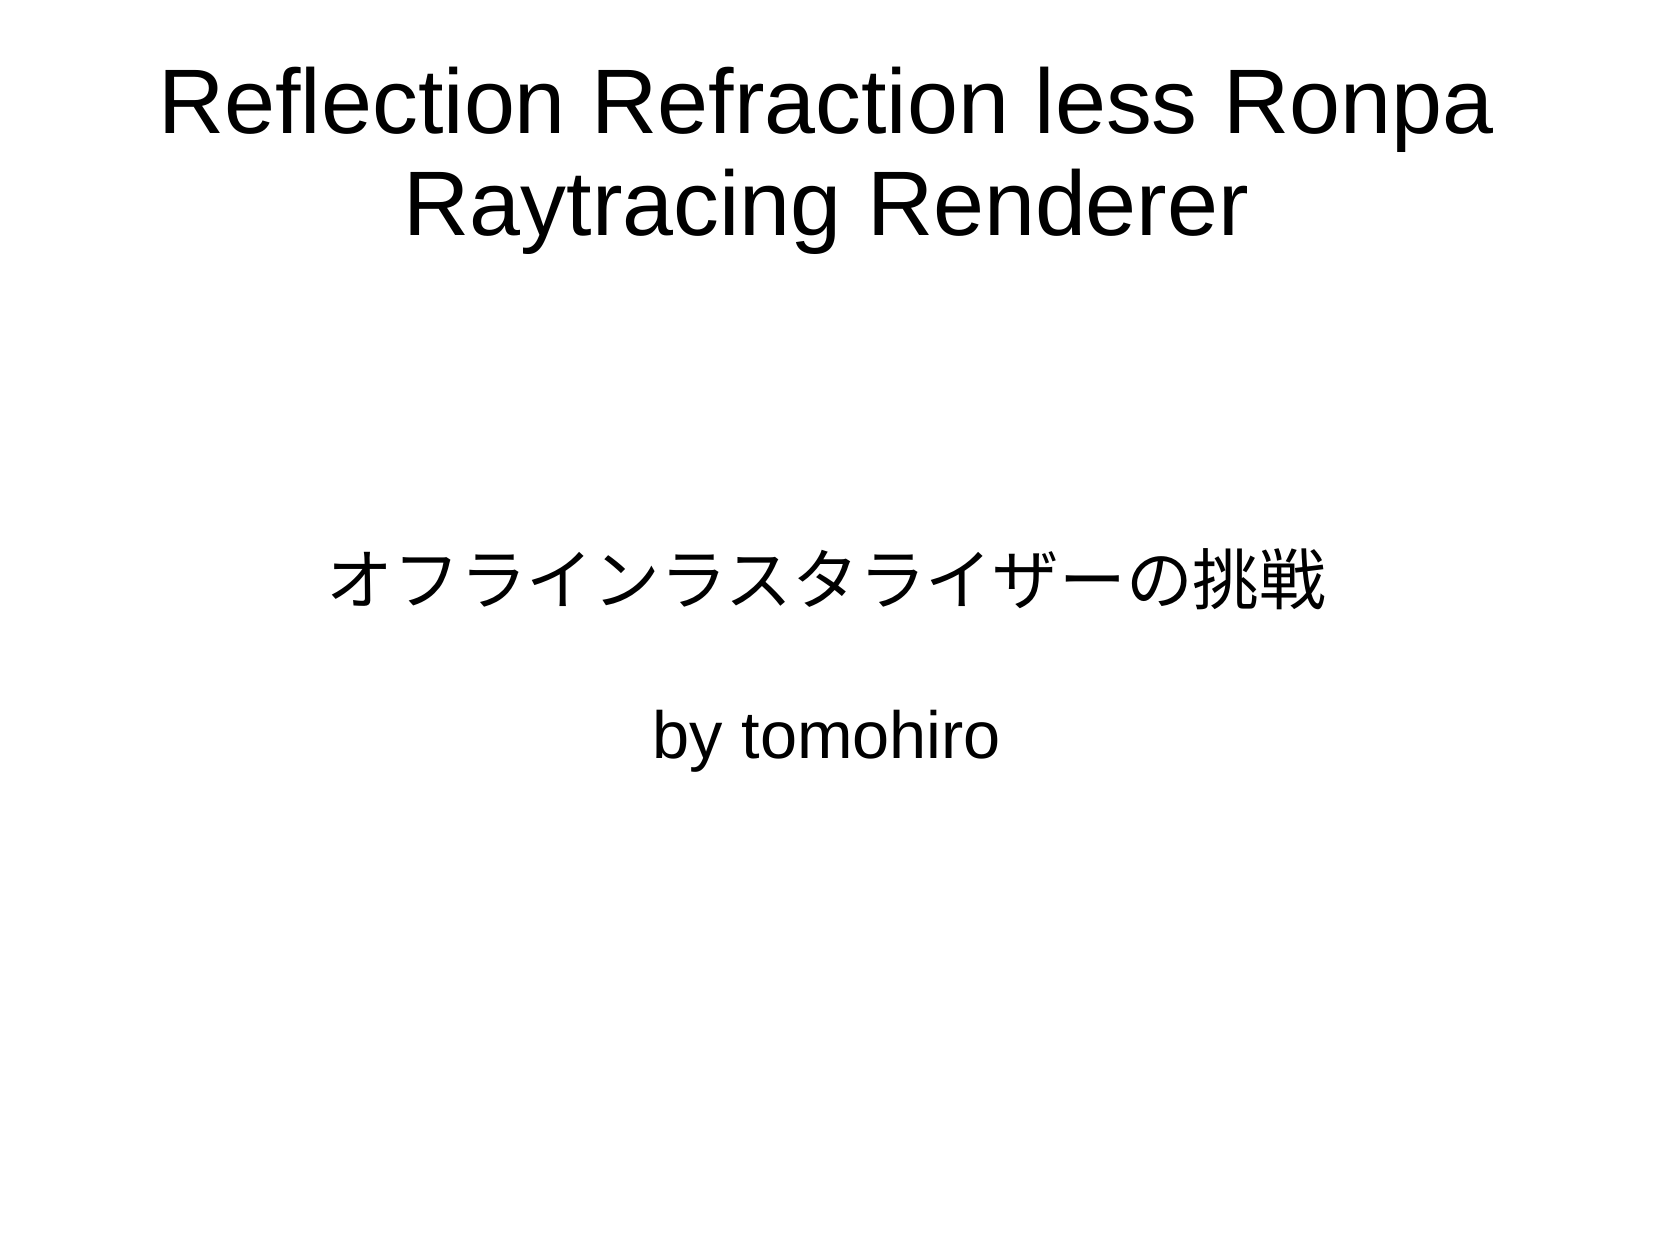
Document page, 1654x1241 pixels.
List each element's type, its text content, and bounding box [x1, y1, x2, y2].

title Reflection Refraction less Ronpa Raytracing Renderer [82, 49, 1571, 257]
subtitle オフラインラスタライザーの挑戦 by tomohiro [82, 290, 1571, 1010]
